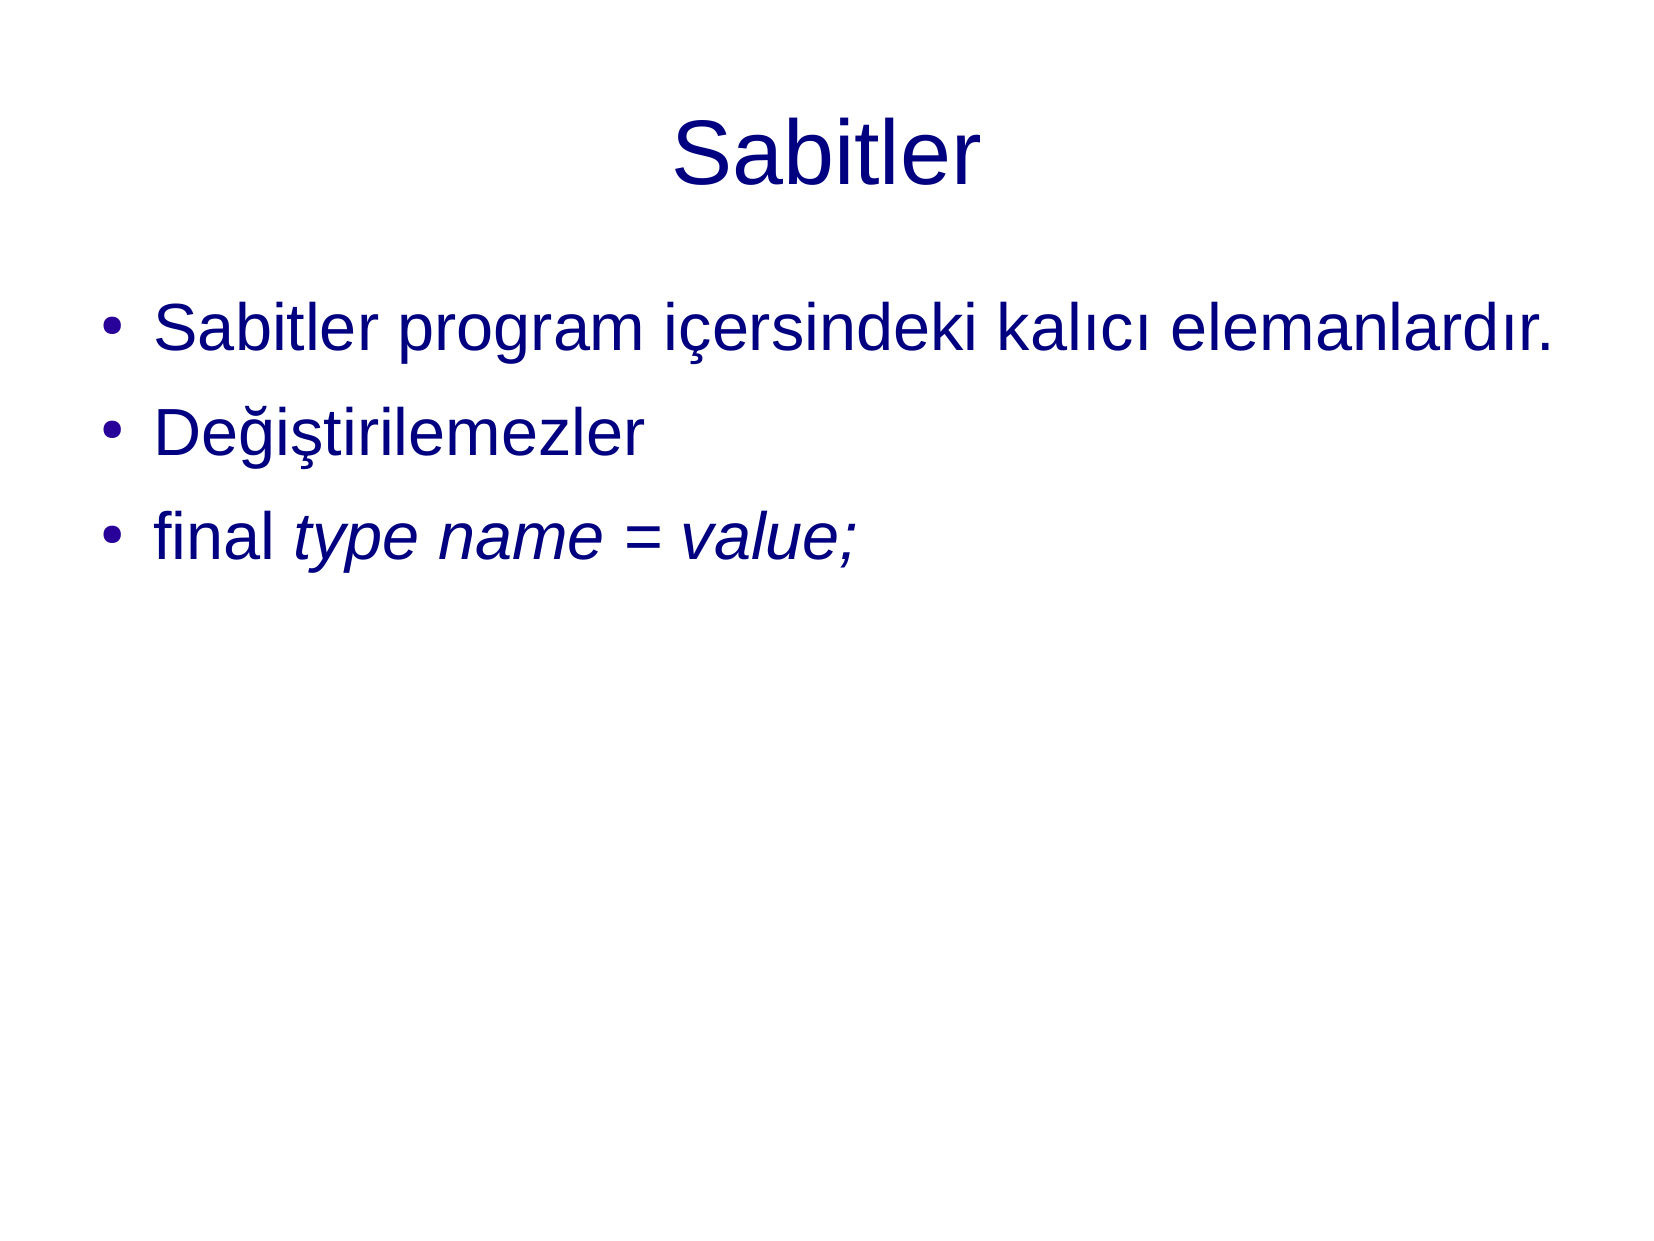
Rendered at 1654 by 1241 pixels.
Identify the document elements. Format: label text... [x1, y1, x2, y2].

title Sabitler [82, 49, 1571, 257]
list Sabitler program içersindeki kalıcı elemanlardır. Değiştirilemezler final type name = value; [82, 290, 1571, 1109]
